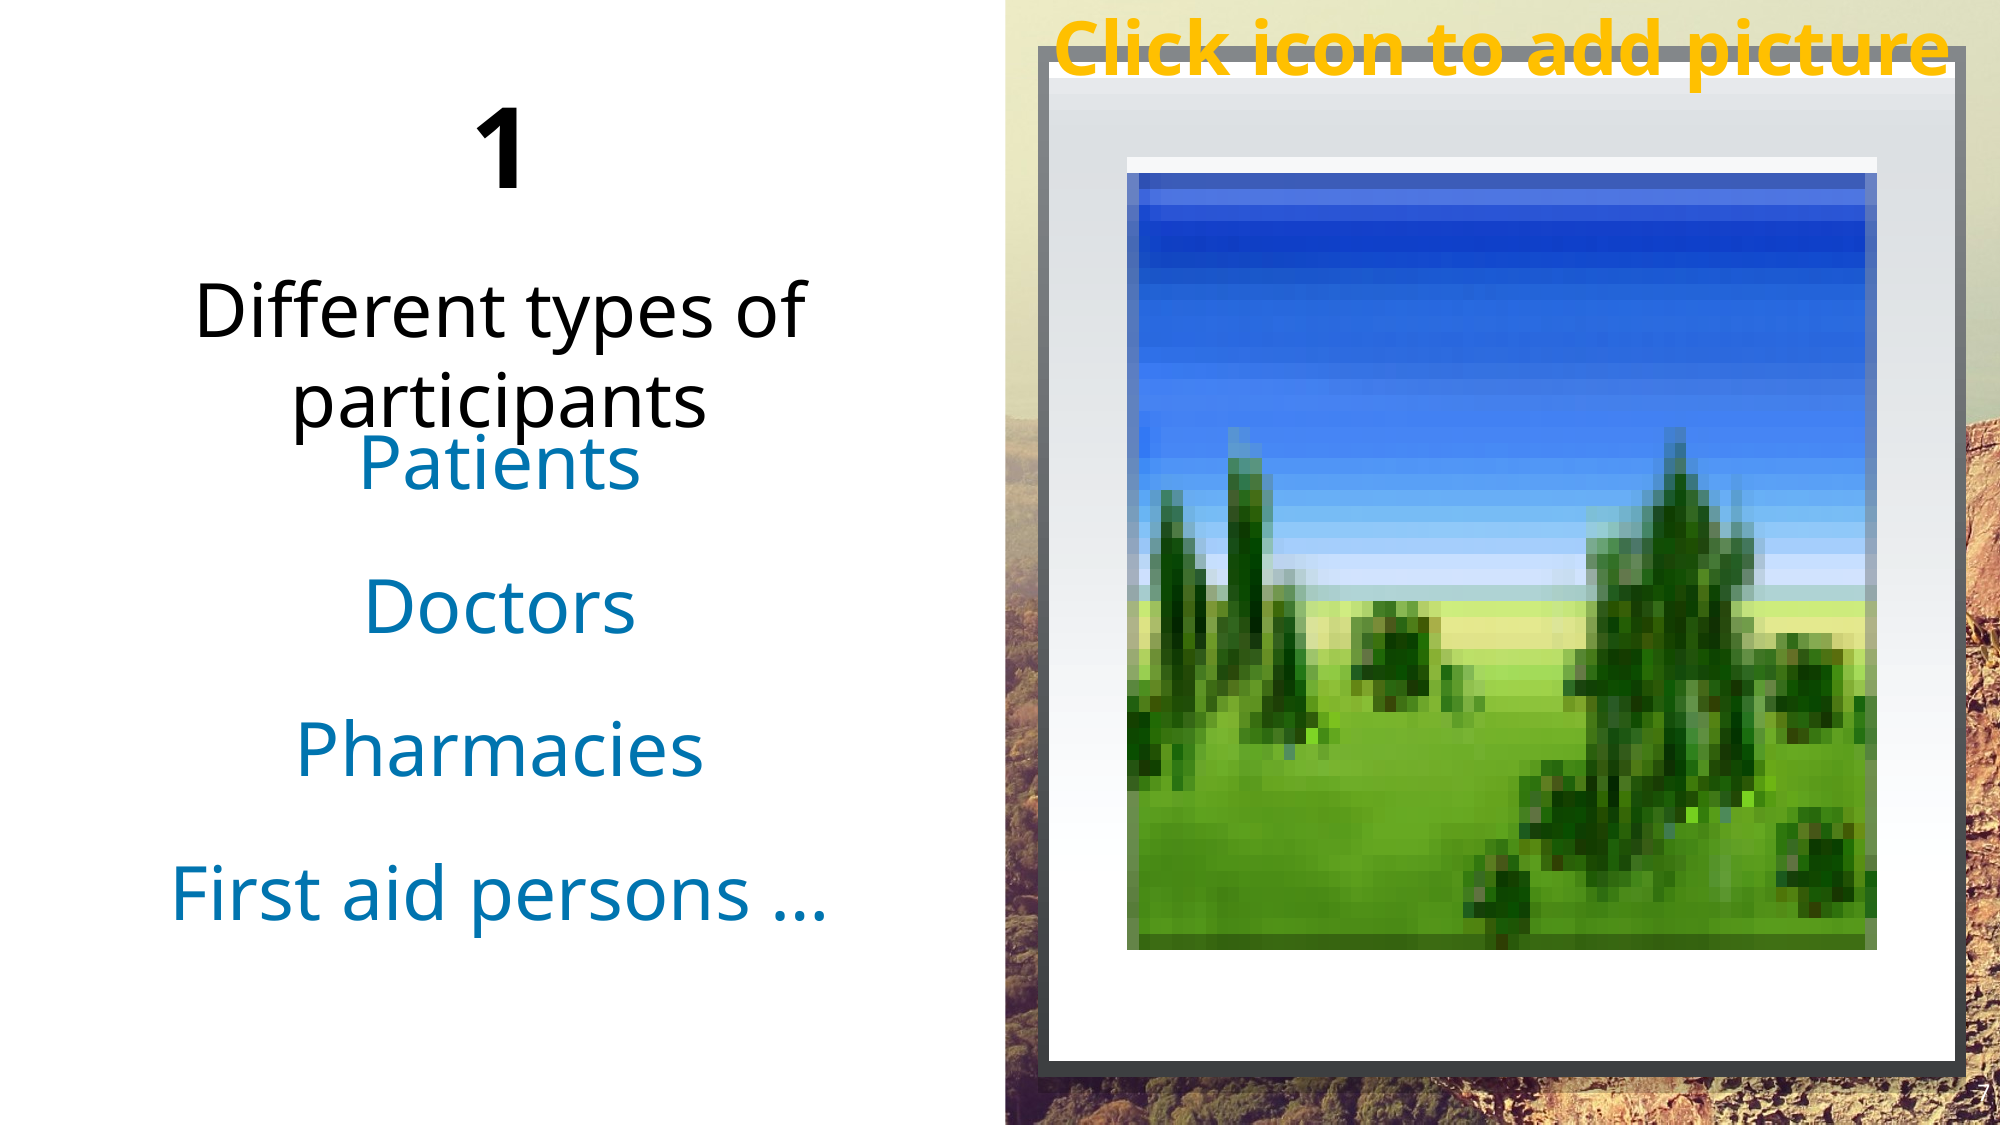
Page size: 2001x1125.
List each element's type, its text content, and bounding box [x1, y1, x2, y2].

list Patients Doctors Pharmacies First aid persons … [0, 417, 1000, 950]
picture [1005, 0, 2000, 1125]
list Different types of participants [0, 254, 1000, 352]
list 1 [307, 68, 698, 207]
slide_number <Foliennummer> [1941, 1063, 2000, 1124]
